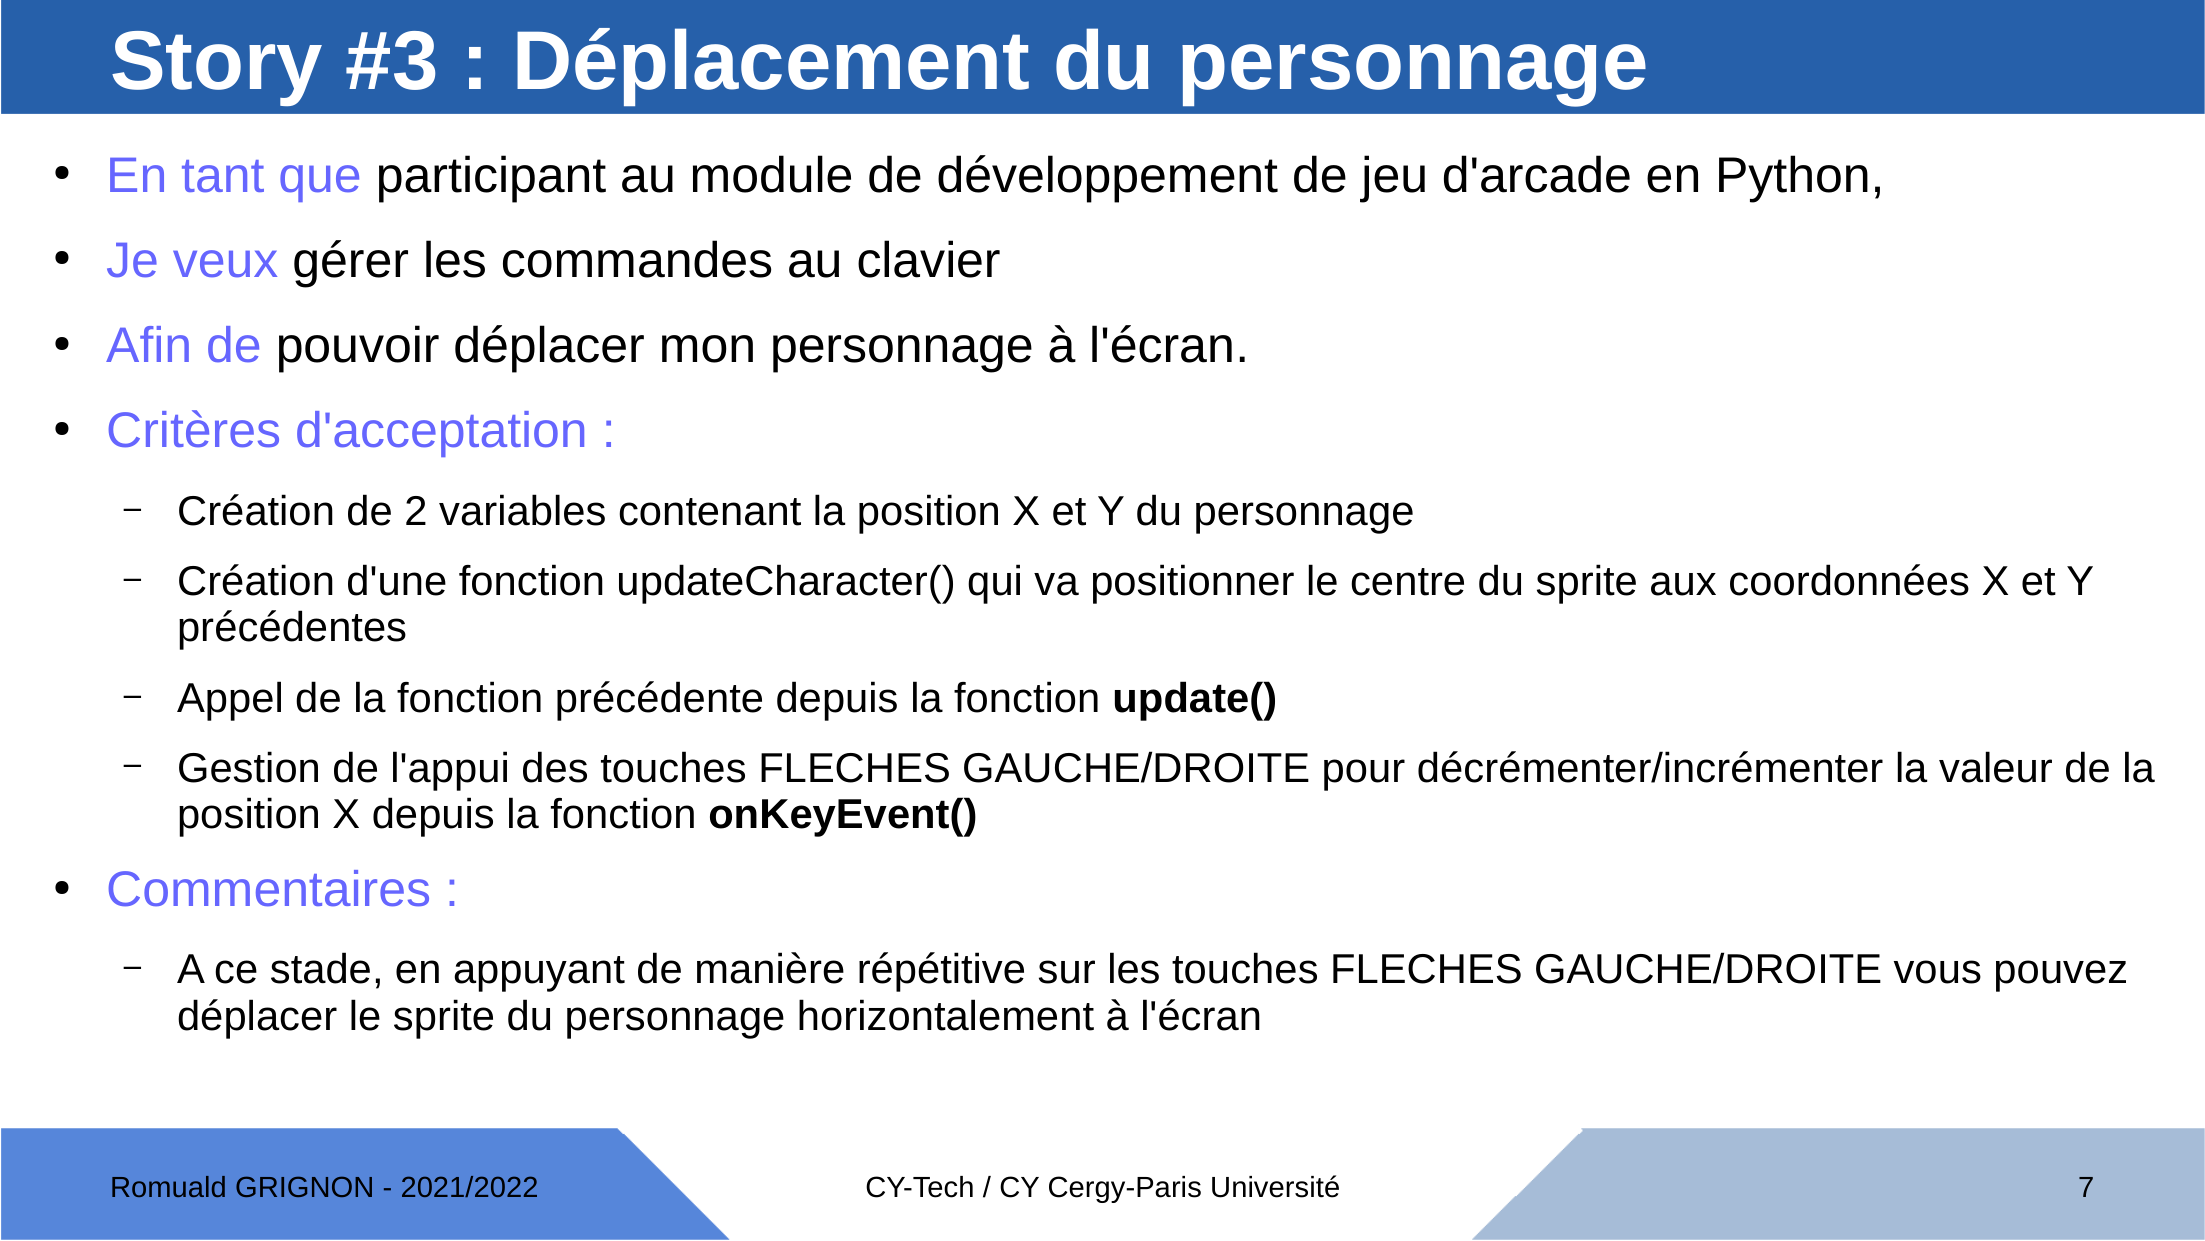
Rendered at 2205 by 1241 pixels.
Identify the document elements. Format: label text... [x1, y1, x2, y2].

list En tant que participant au module de développement de jeu d'arcade en Python, Je veux gérer les commandes au clavier Afin de pouvoir déplacer mon personnage à l'écran. Critères d'acceptation : Création de 2 variables contenant la position X et Y du personnage Création d'une fonction updateCharacter() qui va positionner le centre du sprite aux coordonnées X et Y précédentes Appel de la fonction précédente depuis la fonction update() Gestion de l'appui des touches FLECHES GAUCHE/DROITE pour décrémenter/incrémenter la valeur de la position X depuis la fonction onKeyEvent() Commentaires : A ce stade, en appuyant de manière répétitive sur les touches FLECHES GAUCHE/DROITE vous pouvez déplacer le sprite du personnage horizontalement à l'écran [35, 217, 2186, 1087]
picture [0, 0, 2205, 1241]
title Story #3 : Déplacement du personnage [110, 49, 2095, 217]
